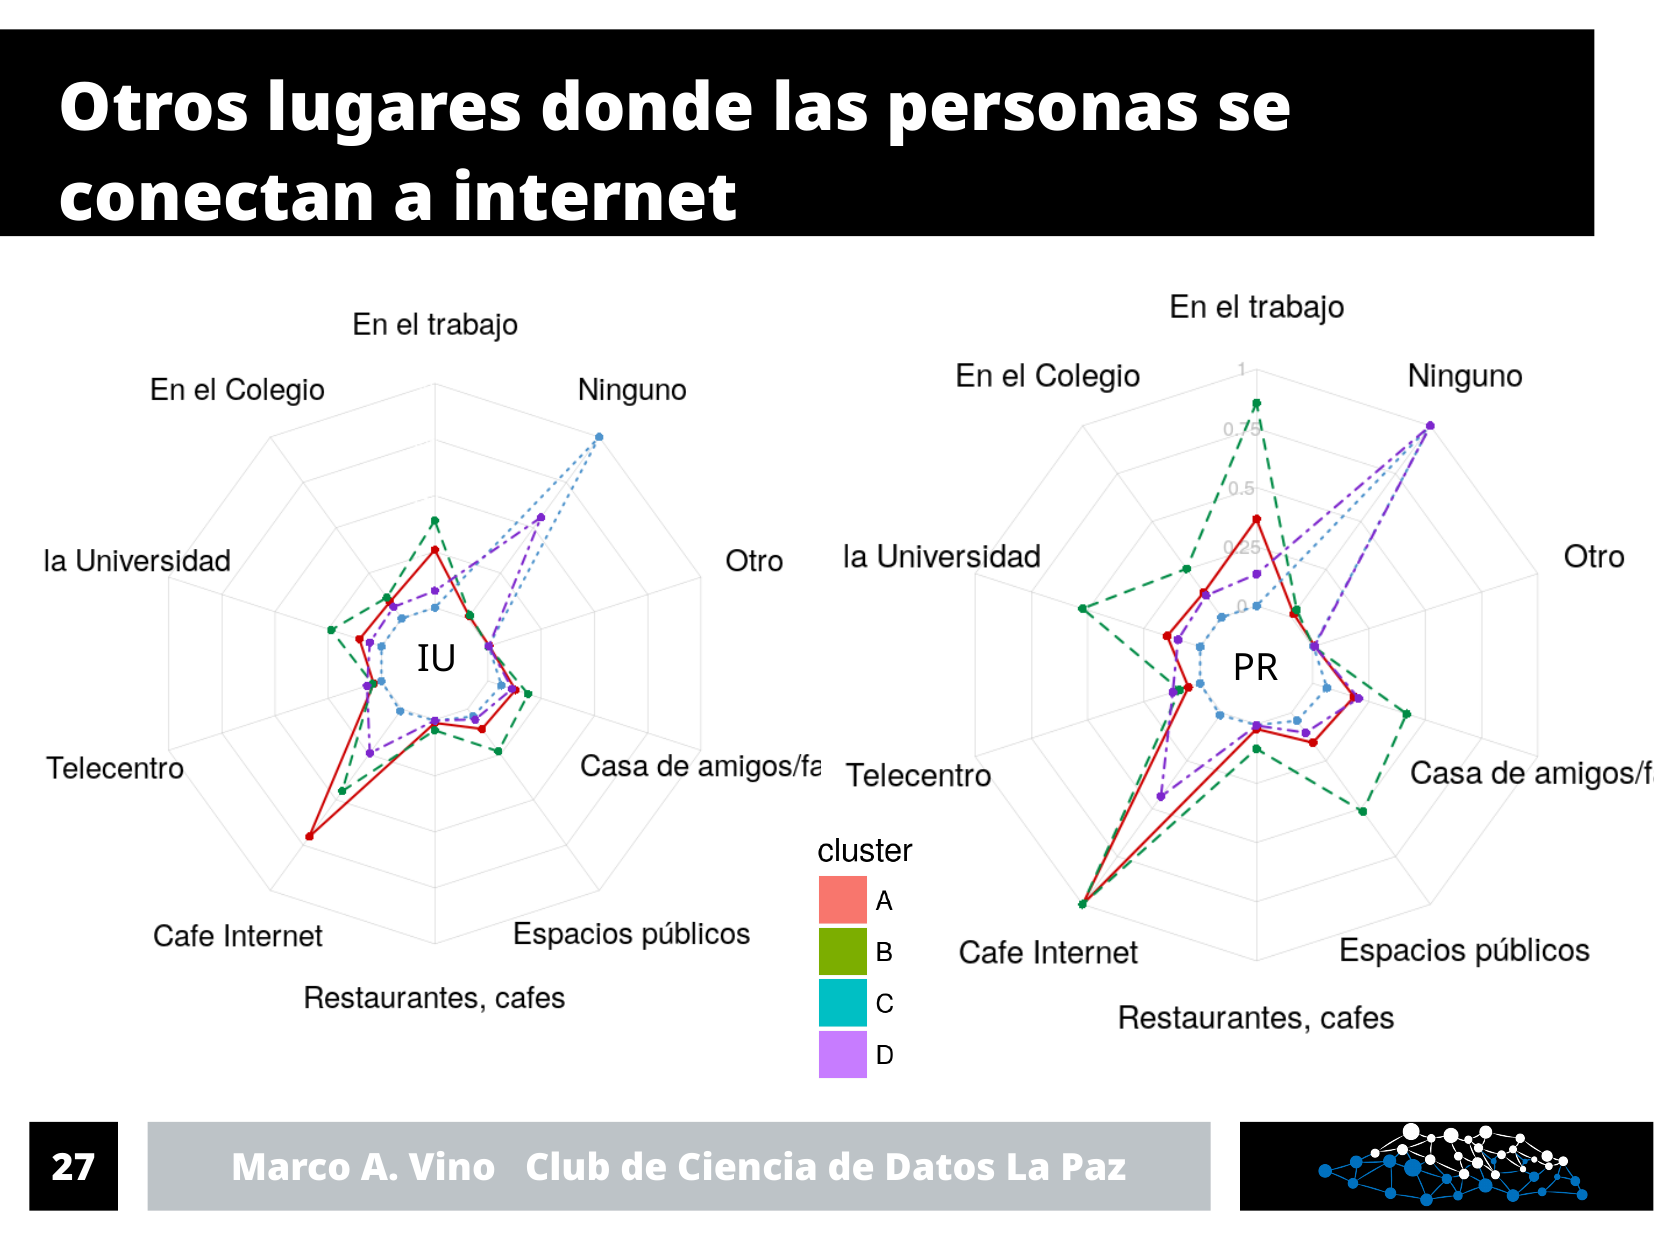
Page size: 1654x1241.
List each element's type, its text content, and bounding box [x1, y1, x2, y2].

title Otros lugares donde las personas se conectan a internet [58, 58, 1595, 207]
text_box IU [402, 624, 484, 688]
picture [15, 255, 1654, 1104]
picture [1310, 1107, 1599, 1225]
text_box PR [1217, 633, 1323, 736]
